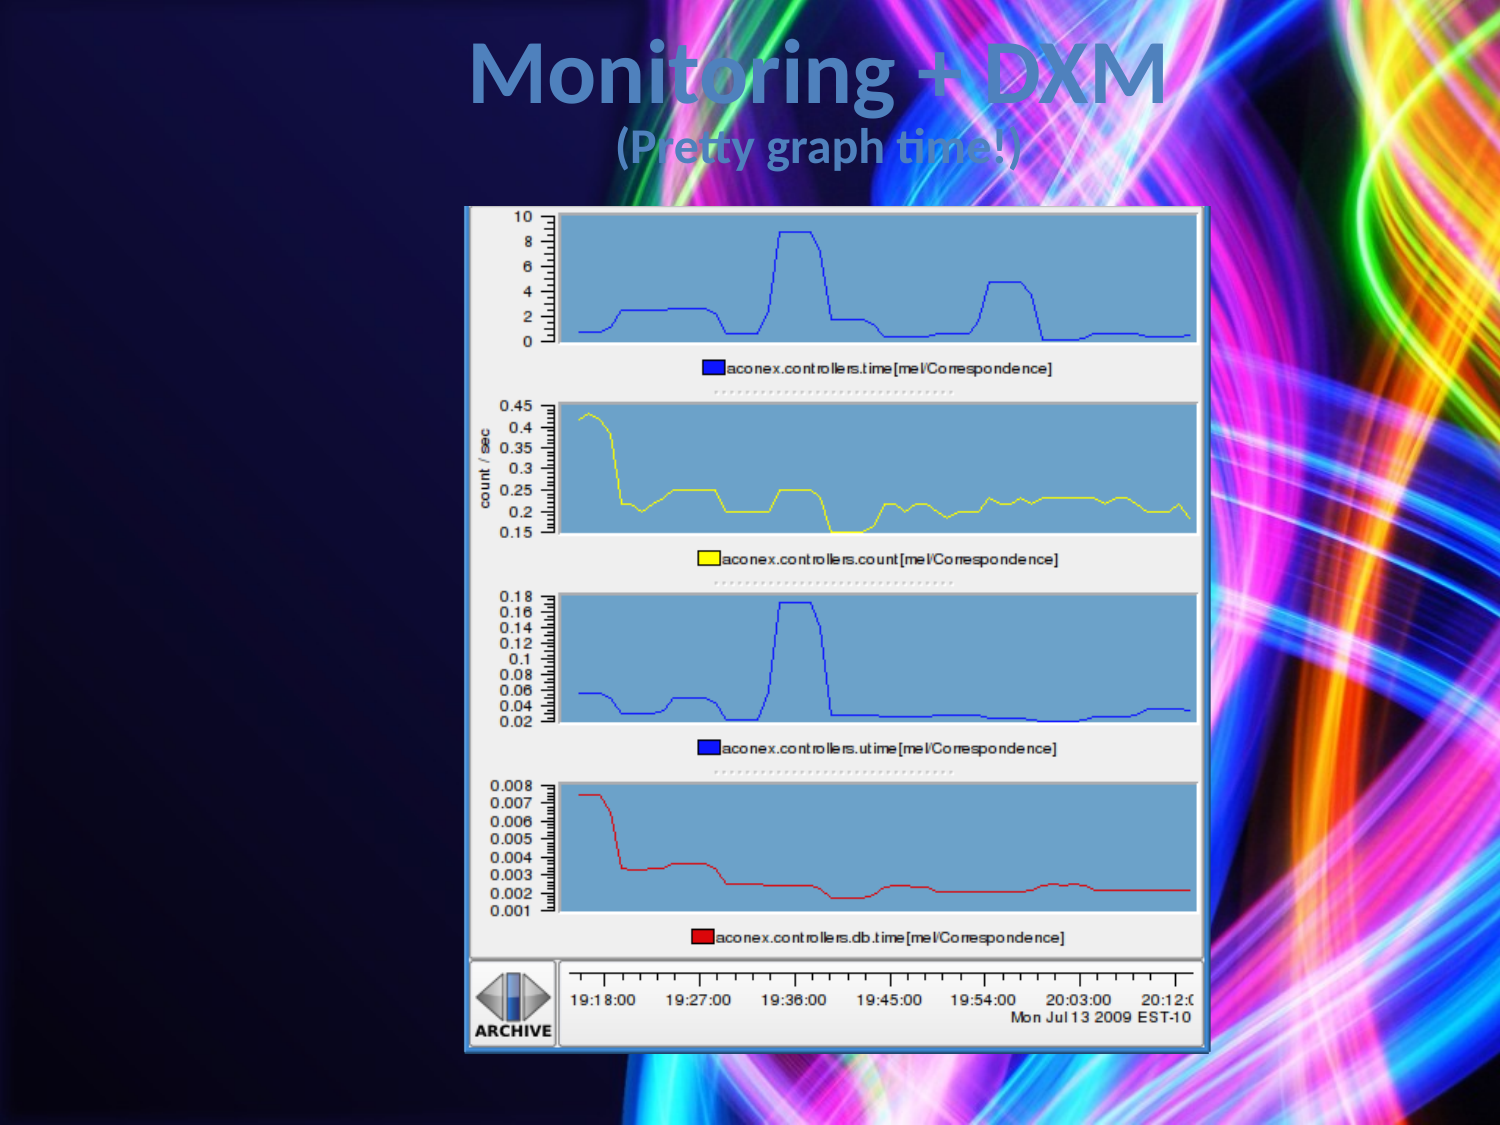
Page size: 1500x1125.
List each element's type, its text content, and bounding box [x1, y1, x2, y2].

picture [0, 0, 1500, 1125]
title Monitoring + DXM (Pretty graph time!) [213, 9, 1425, 201]
